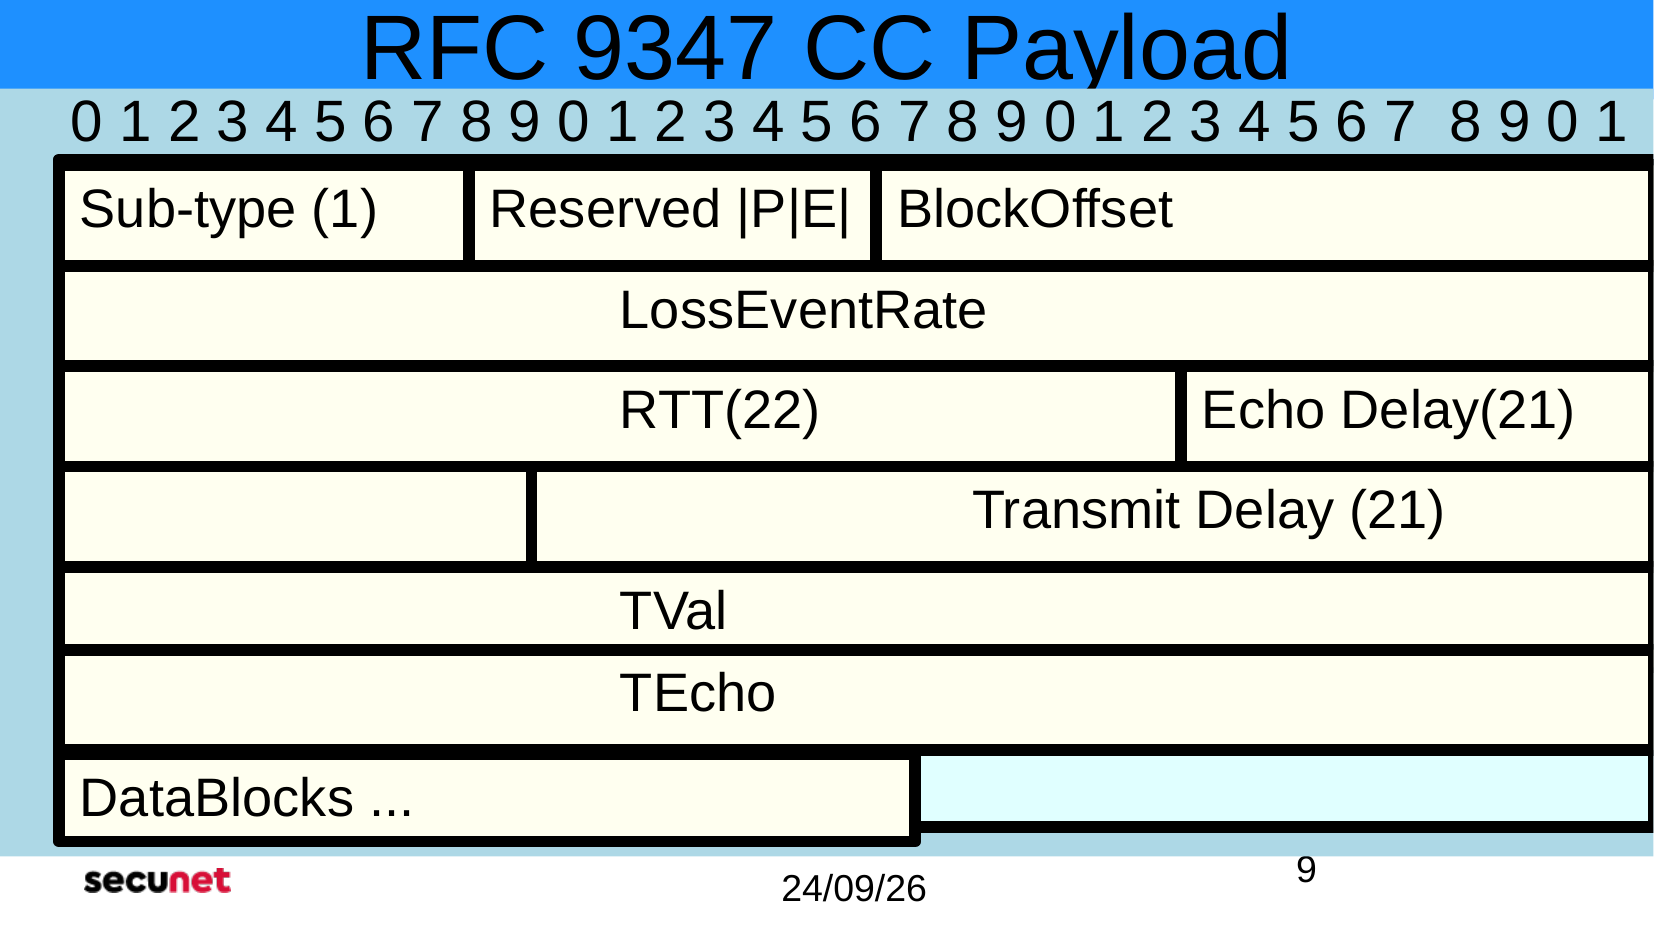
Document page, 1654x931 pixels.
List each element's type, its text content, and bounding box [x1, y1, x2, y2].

text_box RTT(22) [59, 366, 1175, 461]
text_box Transmit Delay (21) [531, 466, 1654, 561]
title RFC 9347 CC Payload [0, 0, 1654, 88]
text_box BlockOffset [876, 165, 1654, 260]
text_box Reserved |P|E| [468, 165, 870, 260]
text_box DataBlocks ... [59, 754, 916, 842]
text_box TVal [59, 566, 1654, 644]
picture [84, 868, 231, 893]
text_box Sub-type (1) [59, 165, 463, 260]
text_box LossEventRate [59, 265, 1654, 360]
list 0 1 2 3 4 5 6 7 8 9 0 1 2 3 4 5 6 7 8 9 0 1 2 3 4 5 6 7 8 9 0 1 [0, 88, 1654, 857]
text_box [921, 756, 1654, 827]
text_box Echo Delay(21) [1181, 366, 1654, 461]
text_box [59, 466, 526, 561]
text_box TEcho [59, 649, 1654, 751]
